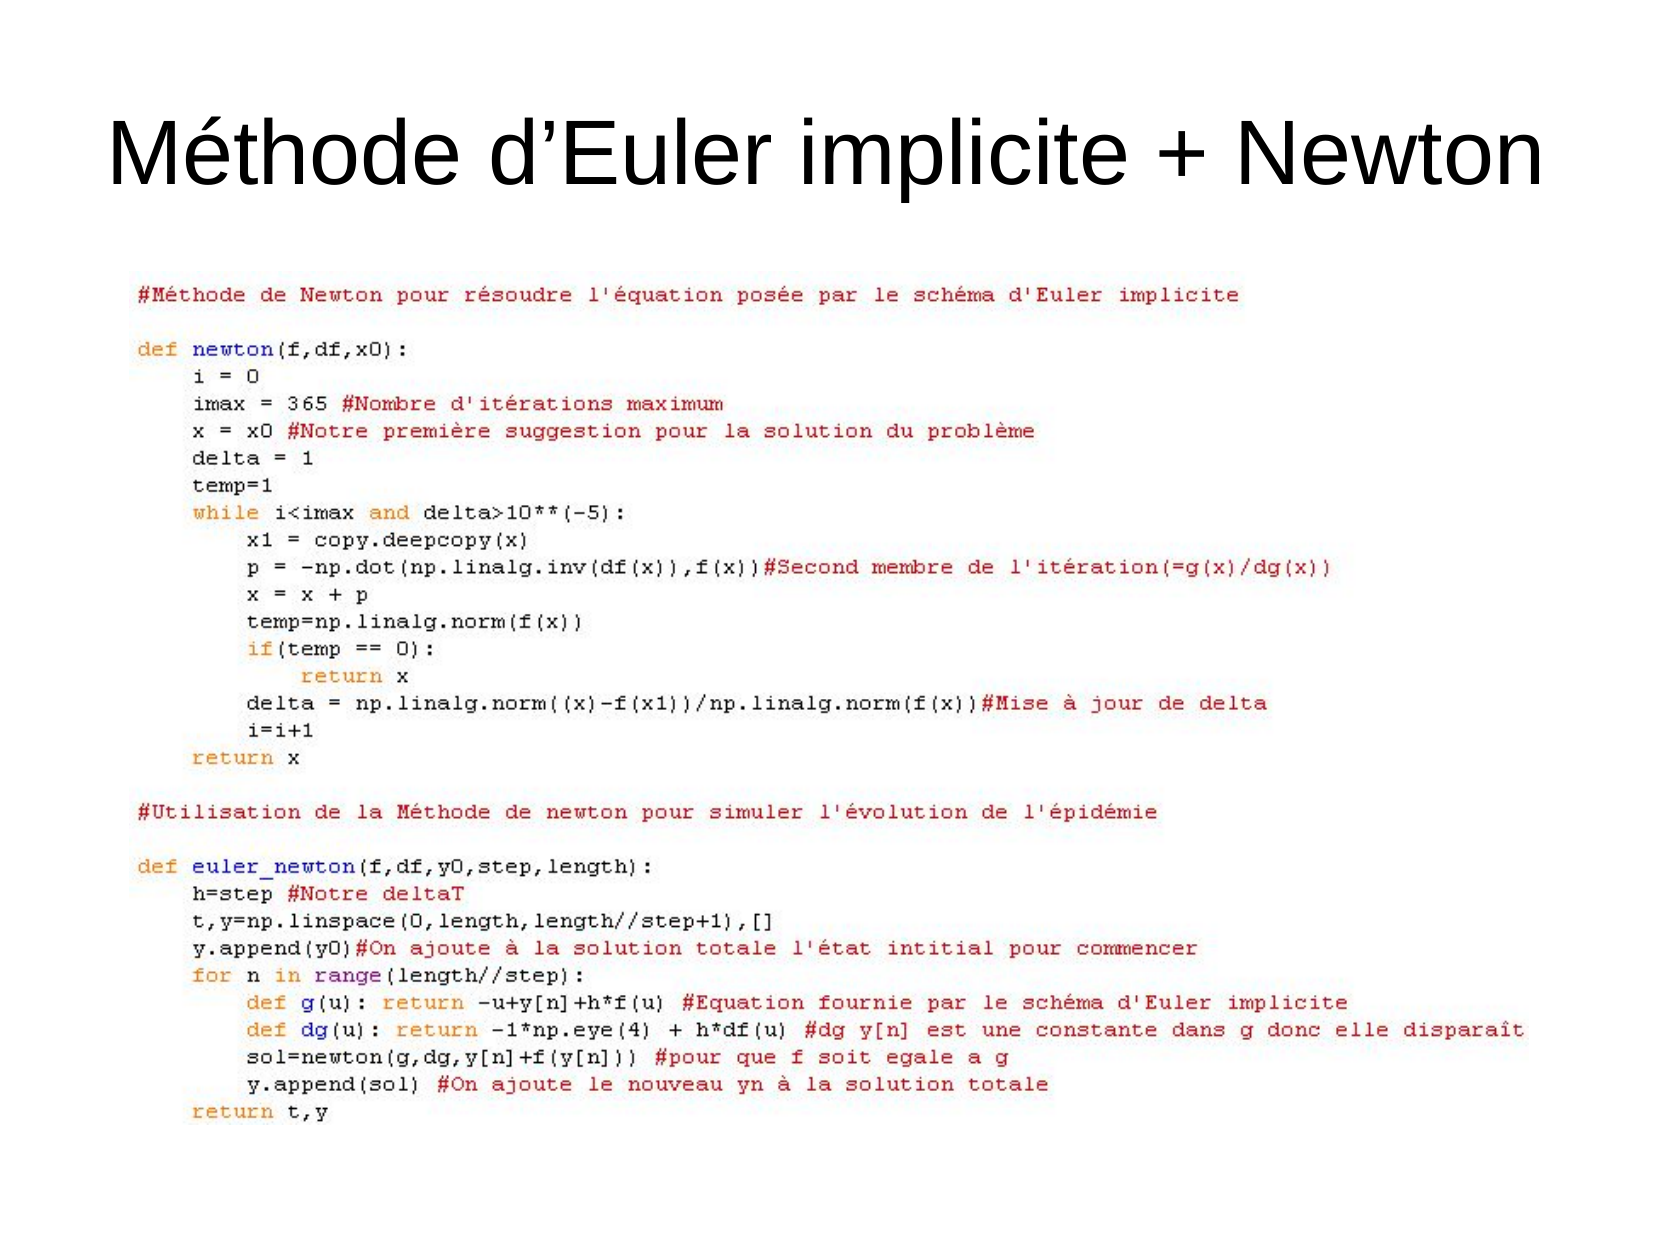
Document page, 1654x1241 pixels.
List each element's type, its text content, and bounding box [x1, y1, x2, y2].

title Méthode d’Euler implicite + Newton [82, 49, 1571, 257]
picture [129, 271, 1529, 1125]
